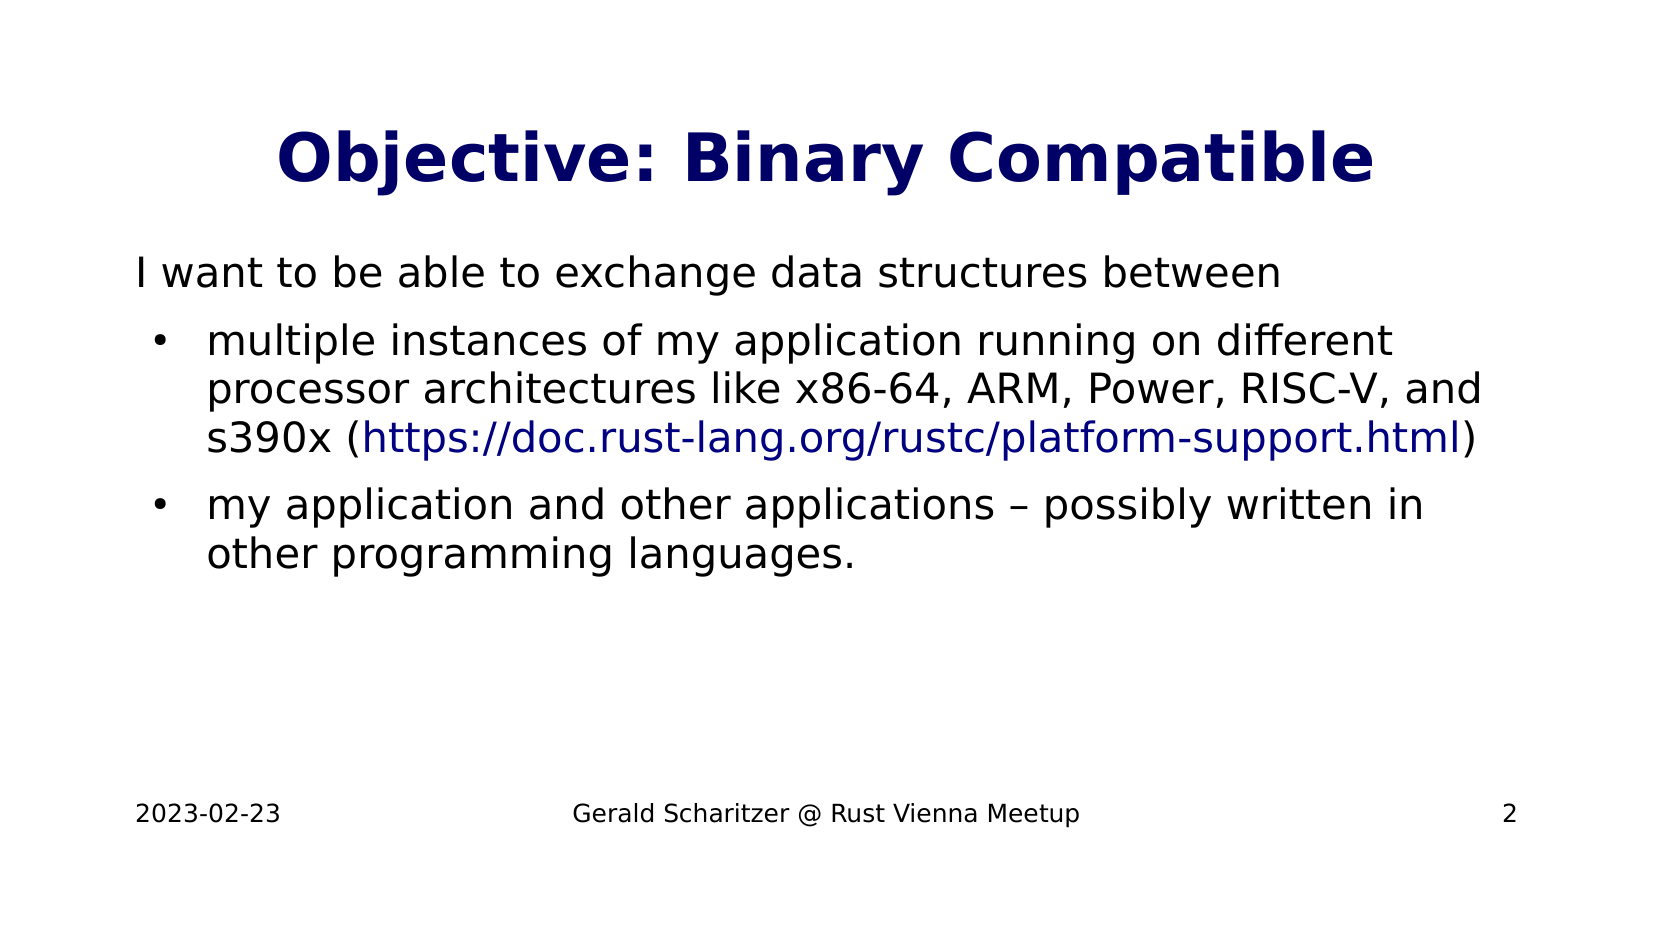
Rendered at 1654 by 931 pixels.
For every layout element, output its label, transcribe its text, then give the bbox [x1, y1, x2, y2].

list I want to be able to exchange data structures between multiple instances of my application running on different processor architectures like x86-64, ARM, Power, RISC-V, and s390x (https://doc.rust-lang.org/rustc/platform-support.html) my application and other applications – possibly written in other programming languages. [135, 248, 1519, 721]
title Objective: Binary Compatible [135, 90, 1519, 227]
